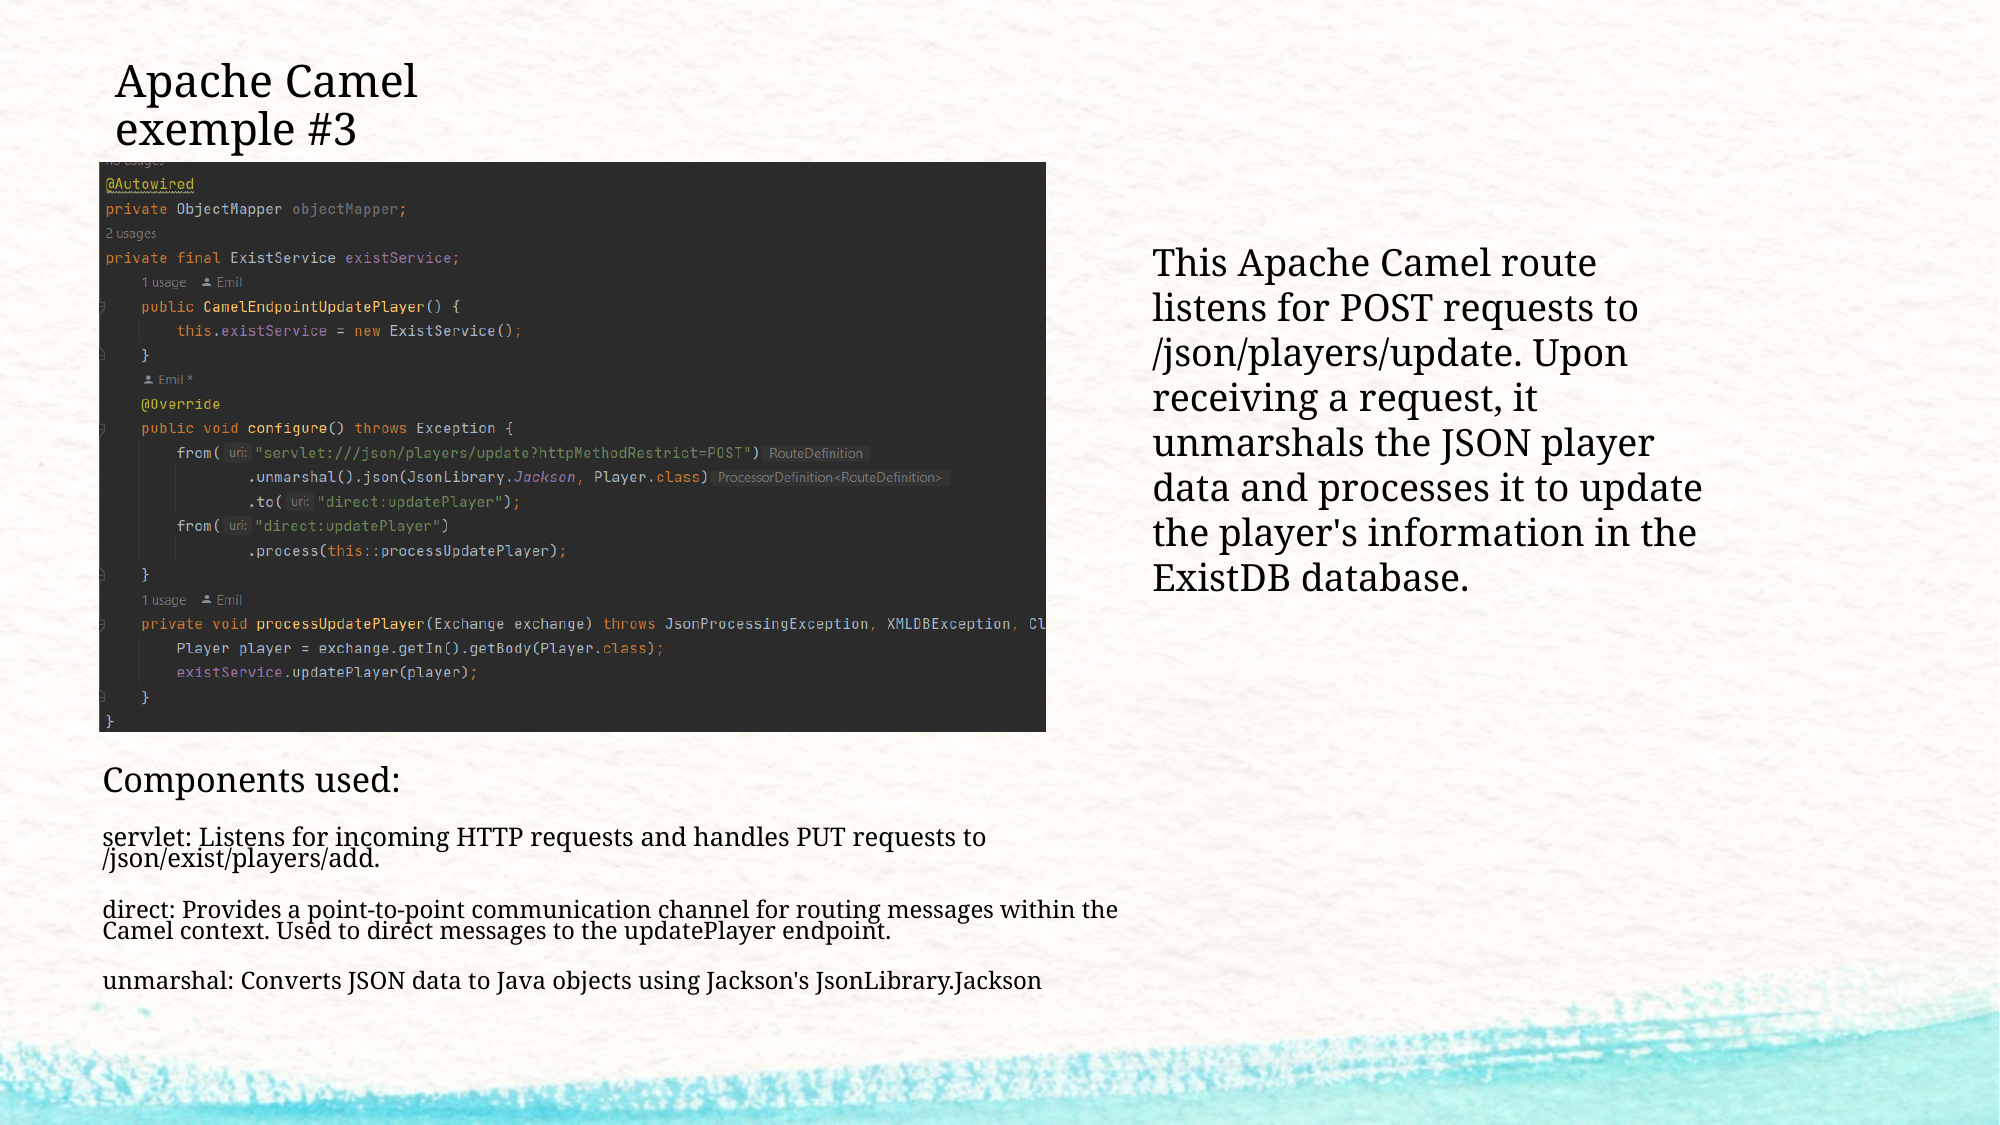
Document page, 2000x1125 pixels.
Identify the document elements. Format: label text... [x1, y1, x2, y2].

title Apache Camel exemple #3 [99, 50, 1675, 163]
text_box This Apache Camel route listens for POST requests to /json/players/update. Upon receiving a request, it unmarshals the JSON player data and processes it to update the player's information in the ExistDB database. [1137, 186, 1719, 611]
list Components used: servlet: Listens for incoming HTTP requests and handles PUT requests to /json/exist/players/add. direct: Provides a point-to-point communication channel for routing messages within the Camel context. Used to direct messages to the updatePlayer endpoint. unmarshal: Converts JSON data to Java objects using Jackson's JsonLibrary.Jackson [87, 762, 1157, 1004]
picture [0, 0, 2000, 1125]
text_box [1112, 249, 1975, 938]
